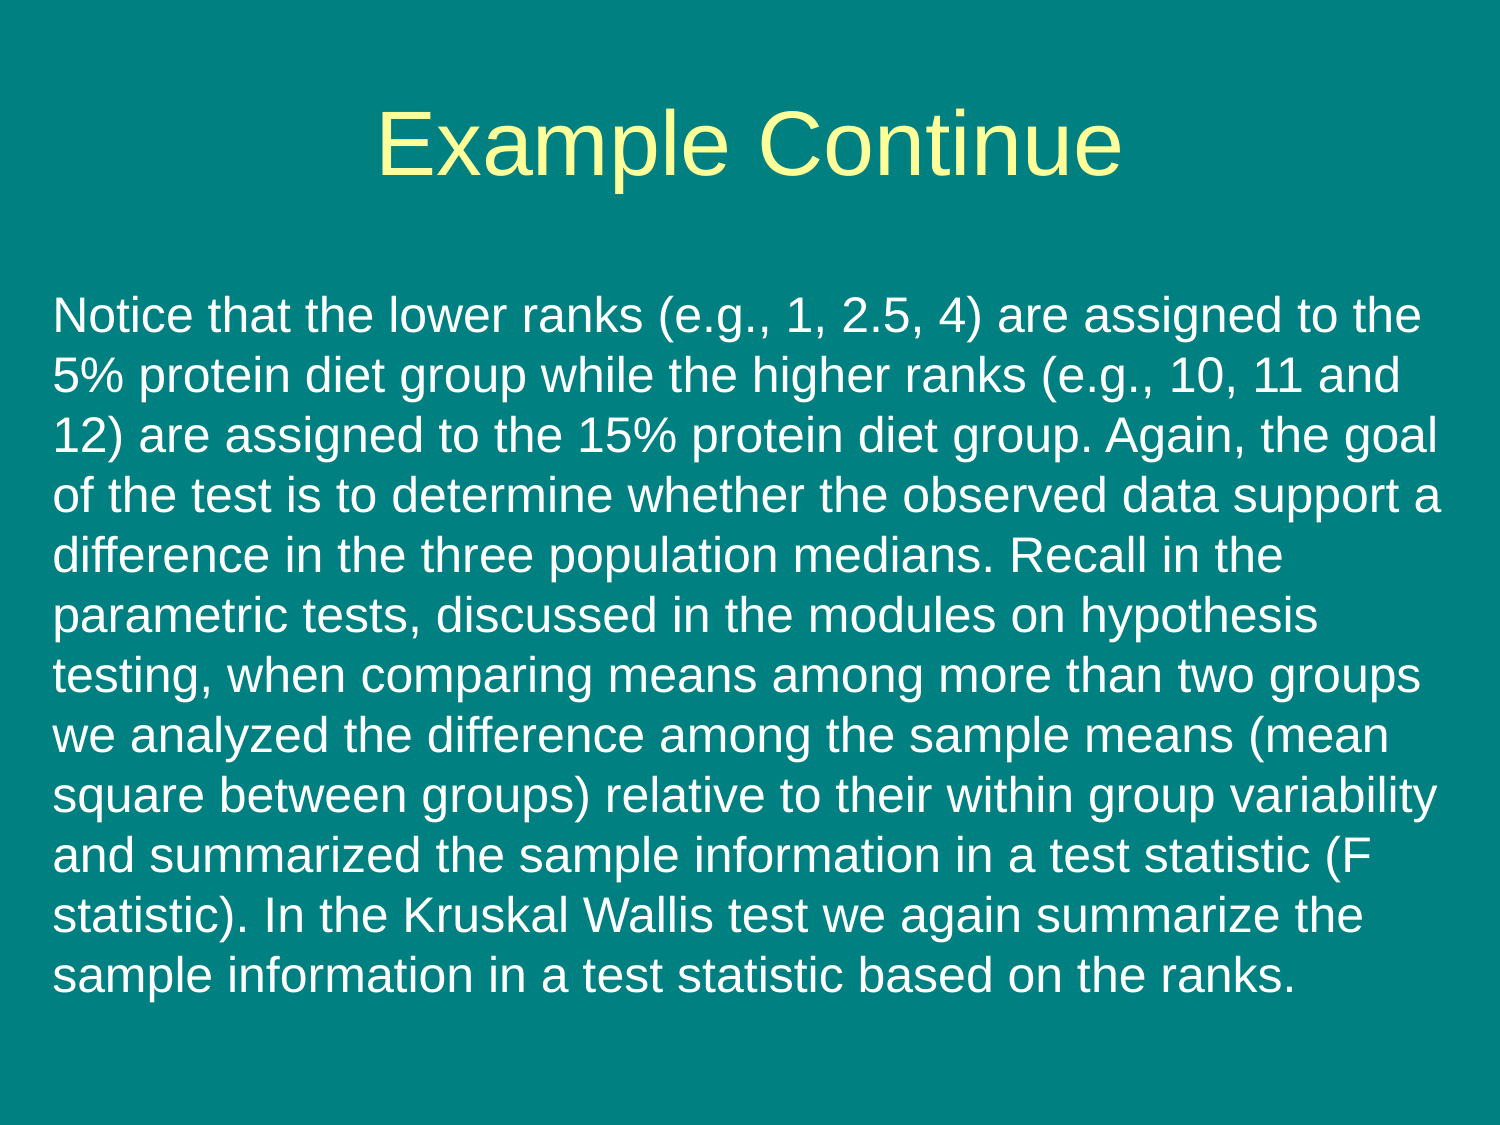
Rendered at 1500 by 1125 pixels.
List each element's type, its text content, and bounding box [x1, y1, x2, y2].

title Example Continue [75, 45, 1425, 233]
text_box Notice that the lower ranks (e.g., 1, 2.5, 4) are assigned to the 5% protein diet group while the higher ranks (e.g., 10, 11 and 12) are assigned to the 15% protein diet group. Again, the goal of the test is to determine whether the observed data support a difference in the three population medians. Recall in the parametric tests, discussed in the modules on hypothesis testing, when comparing means among more than two groups we analyzed the difference among the sample means (mean square between groups) relative to their within group variability and summarized the sample information in a test statistic (F statistic). In the Kruskal Wallis test we again summarize the sample information in a test statistic based on the ranks. [37, 274, 1463, 1010]
